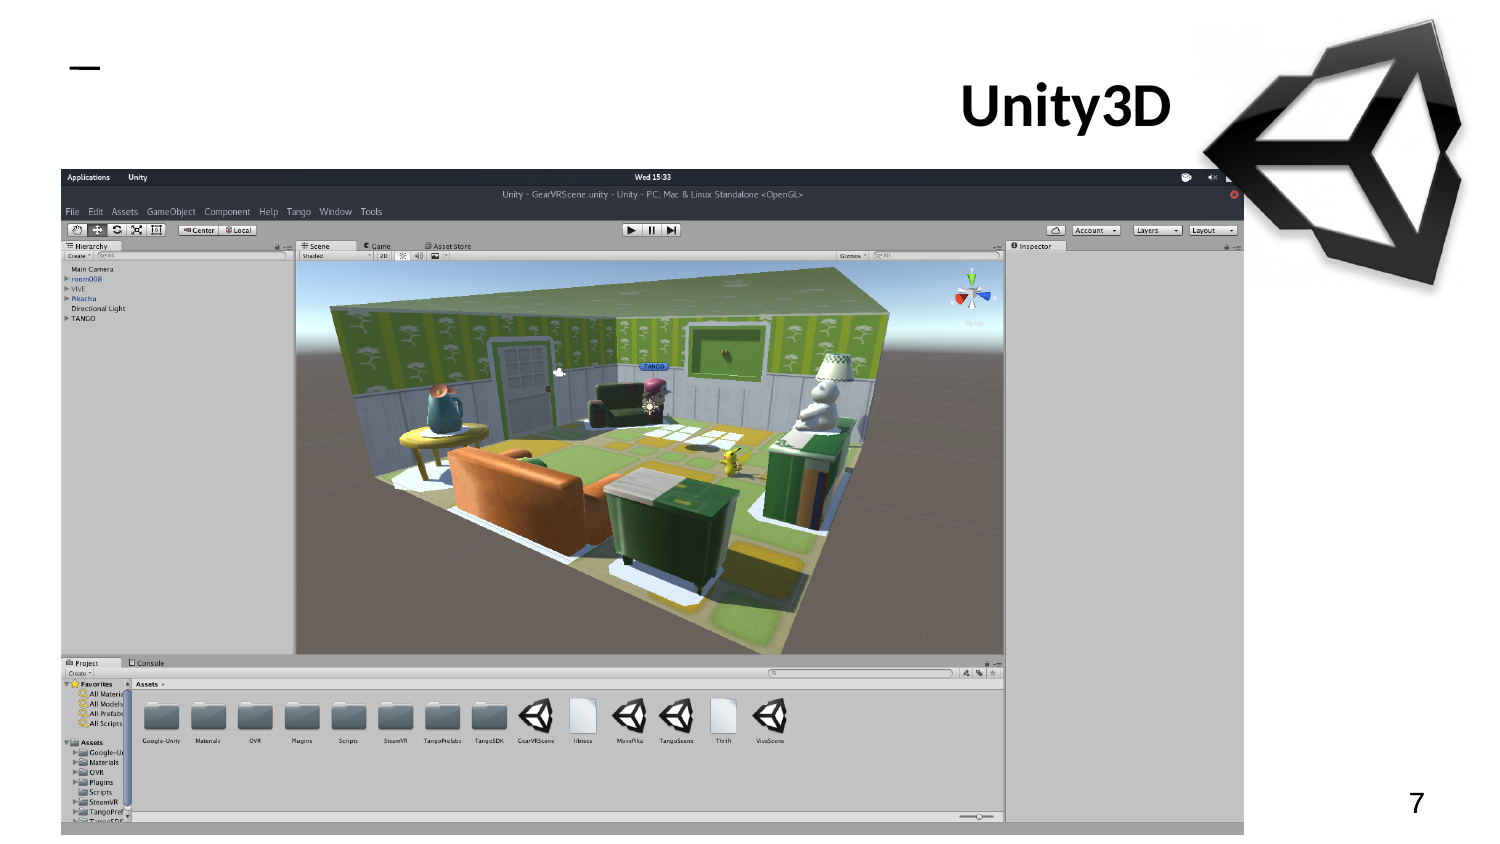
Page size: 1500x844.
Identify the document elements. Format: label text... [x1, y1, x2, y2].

slide_number <number> [1394, 769, 1484, 834]
picture [61, 14, 1477, 835]
title Unity3D [945, 29, 1191, 154]
